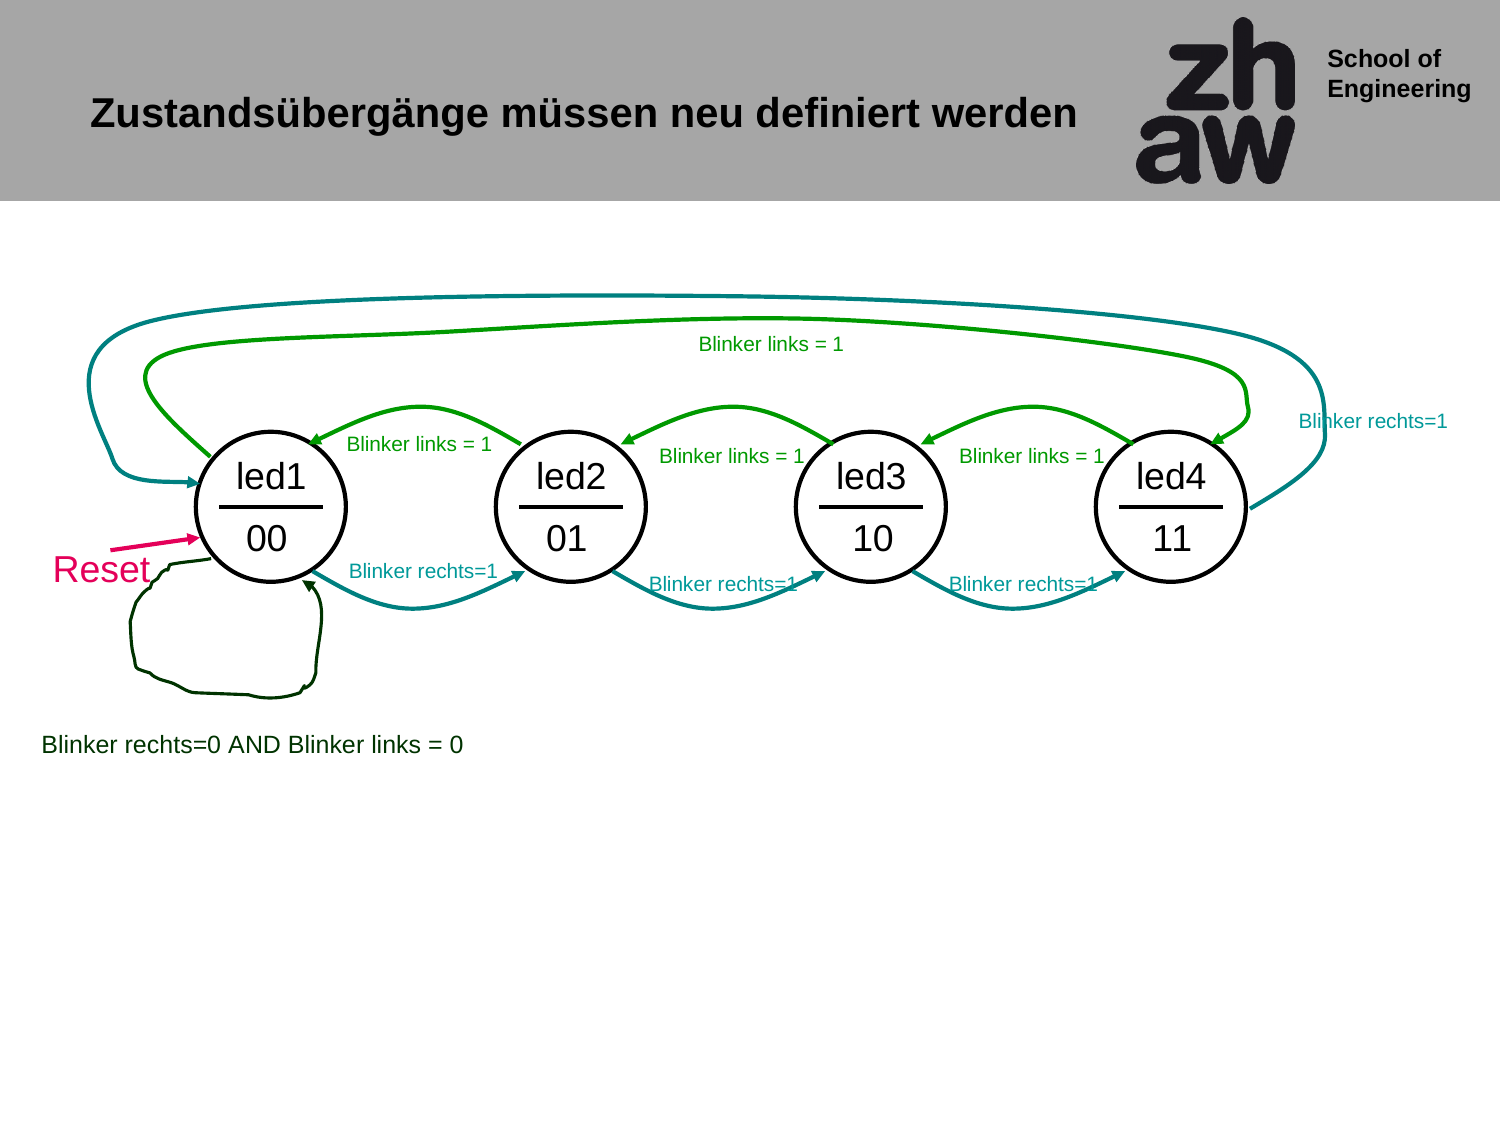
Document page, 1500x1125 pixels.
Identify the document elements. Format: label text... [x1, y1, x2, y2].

picture [1136, 17, 1295, 184]
text_box [229, 431, 309, 444]
text_box 10 [837, 506, 909, 568]
text_box Blinker rechts=0 AND Blinker links = 0 [26, 720, 480, 767]
text_box led1 [221, 444, 322, 505]
text_box Reset [37, 537, 166, 598]
text_box Blinker rechts=1 [933, 562, 1113, 628]
text_box led2 [521, 444, 622, 505]
text_box Blinker links = 1 [944, 435, 1120, 501]
text_box Blinker links = 1 [644, 435, 820, 501]
text_box 01 [531, 506, 603, 568]
text_box [1095, 450, 1246, 582]
text_box [529, 431, 612, 444]
text_box [795, 450, 946, 582]
text_box Blinker links = 1 [683, 322, 859, 364]
text_box 00 [231, 506, 303, 568]
text_box led3 [821, 444, 922, 505]
text_box [1134, 431, 1211, 444]
text_box [495, 450, 646, 582]
text_box 11 [1137, 506, 1209, 568]
text_box [834, 431, 912, 444]
text_box Blinker rechts=1 [633, 562, 813, 603]
text_box led4 [1121, 444, 1222, 505]
text_box Blinker rechts=1 [333, 549, 513, 616]
text_box Reset [142, 572, 166, 598]
text_box [195, 450, 346, 582]
text_box Blinker links = 1 [331, 422, 507, 489]
title Zustandsübergänge müssen neu definiert werden [74, 45, 1102, 176]
text_box Blinker rechts=1 [1283, 399, 1463, 441]
